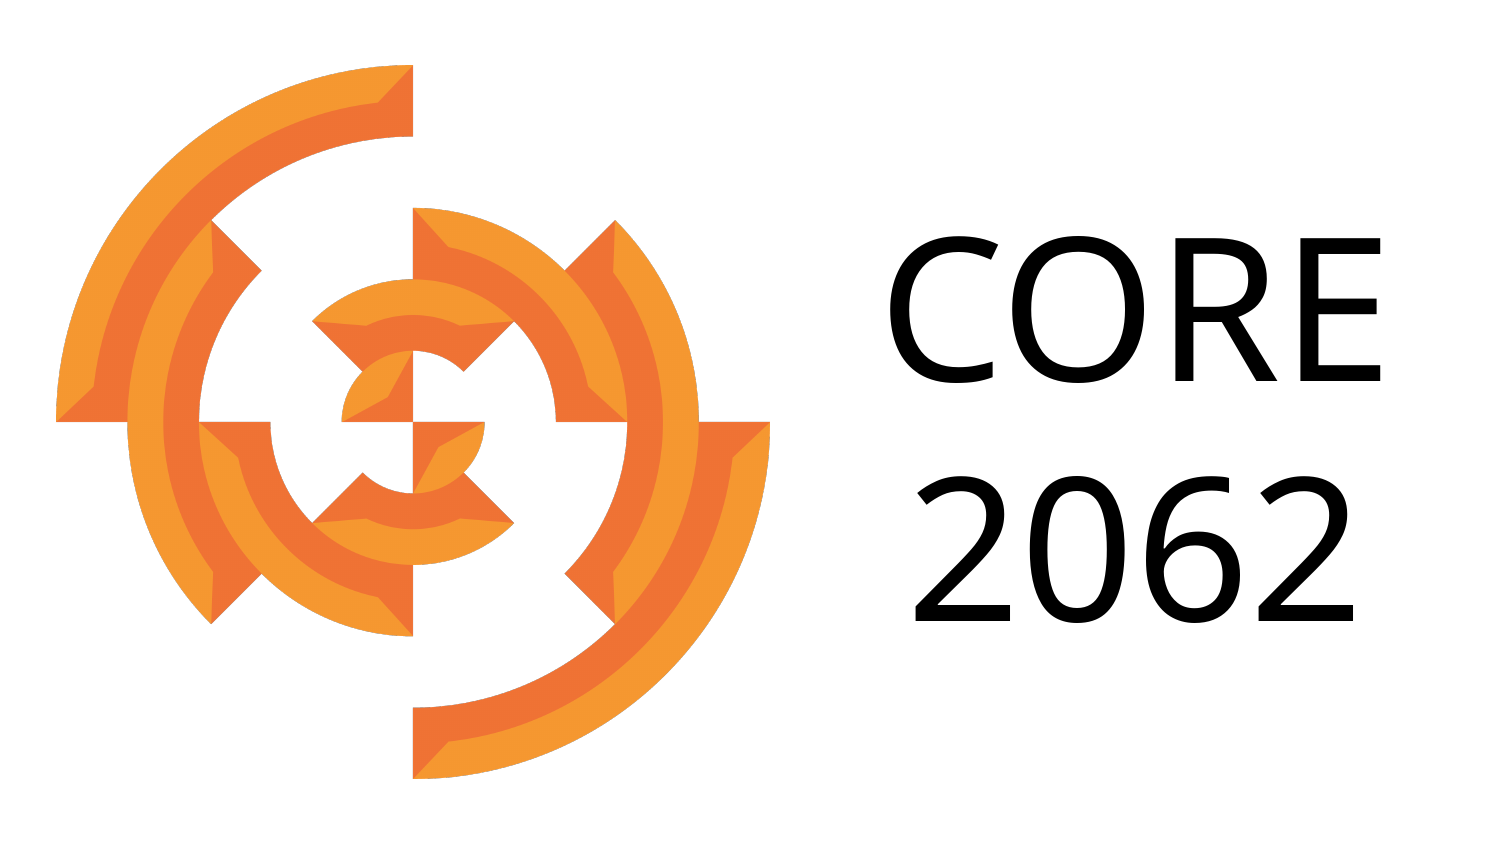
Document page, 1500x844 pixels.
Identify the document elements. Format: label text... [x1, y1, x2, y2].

picture [56, 65, 770, 779]
text_box CORE 2062 [786, 176, 1485, 668]
